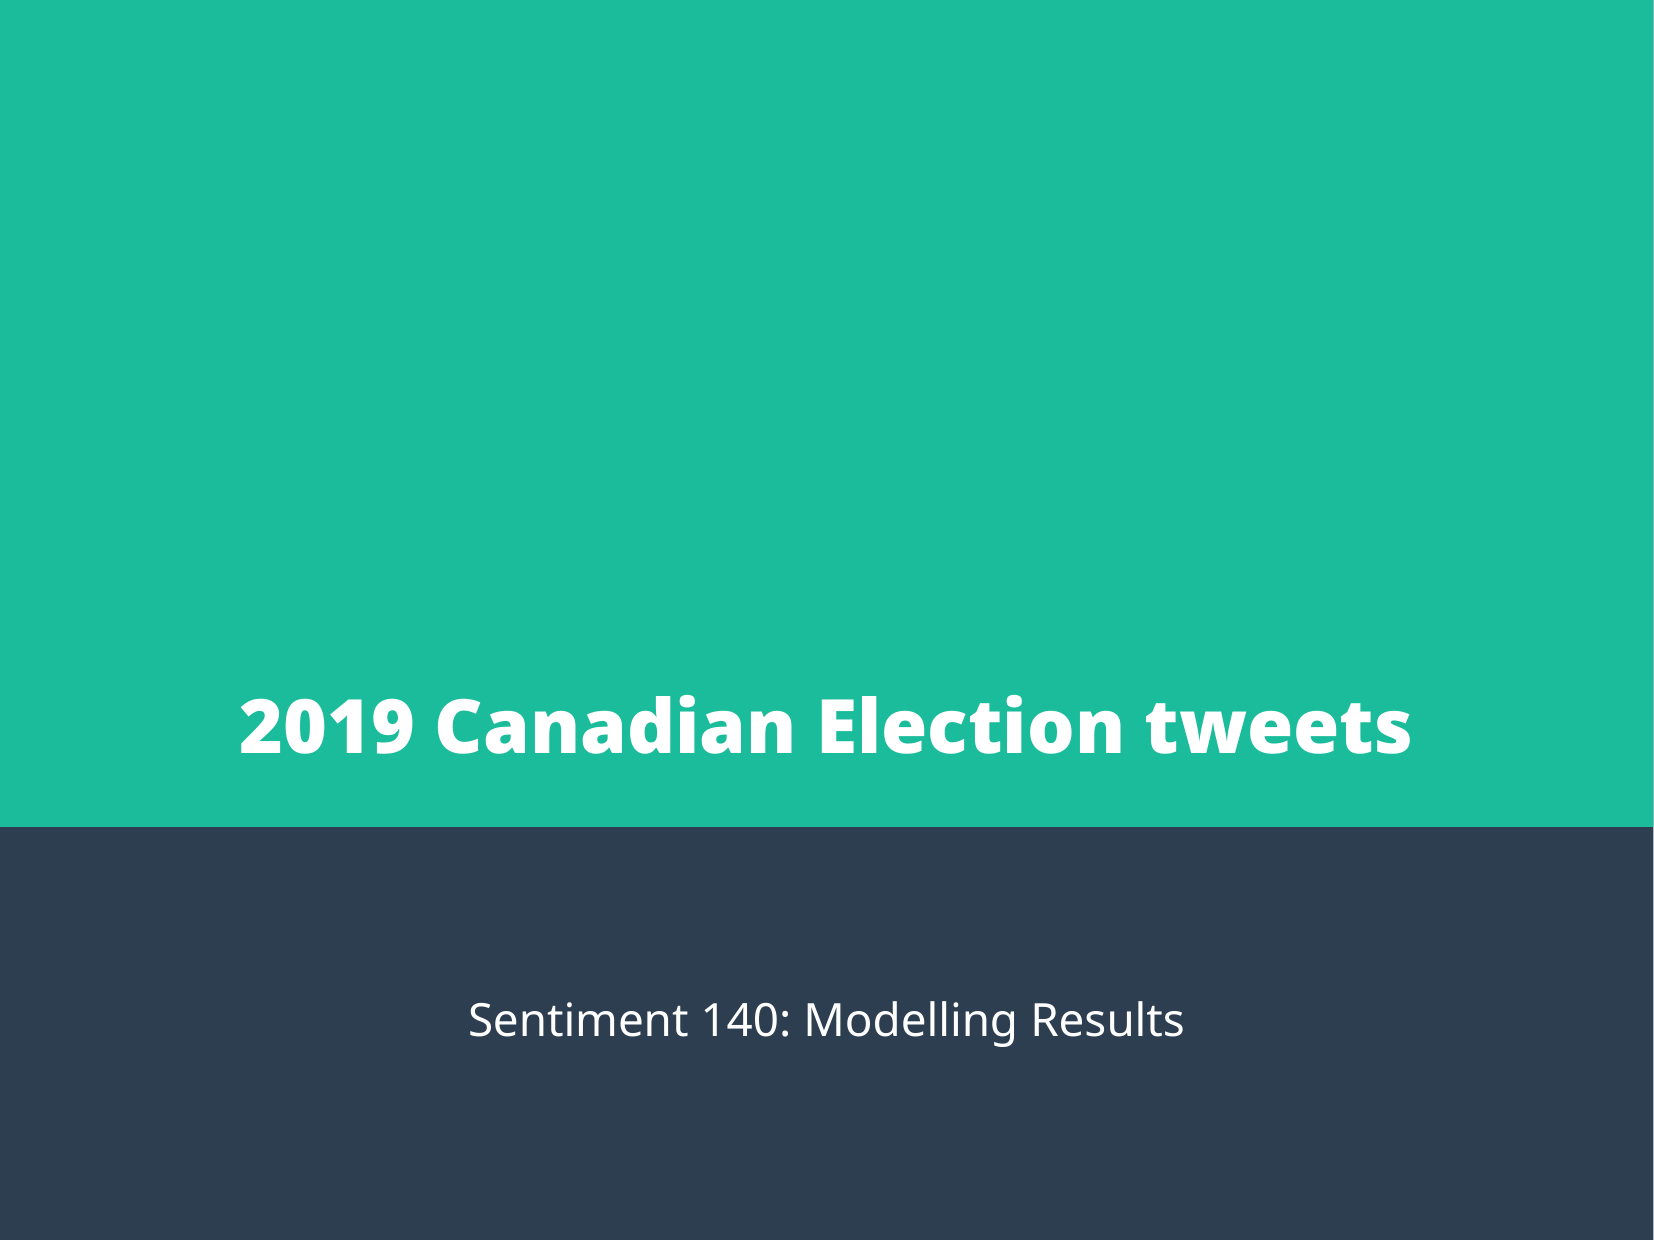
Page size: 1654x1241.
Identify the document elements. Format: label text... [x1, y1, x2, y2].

title 2019 Canadian Election tweets [59, 620, 1595, 778]
subtitle Sentiment 140: Modelling Results [59, 856, 1595, 1182]
